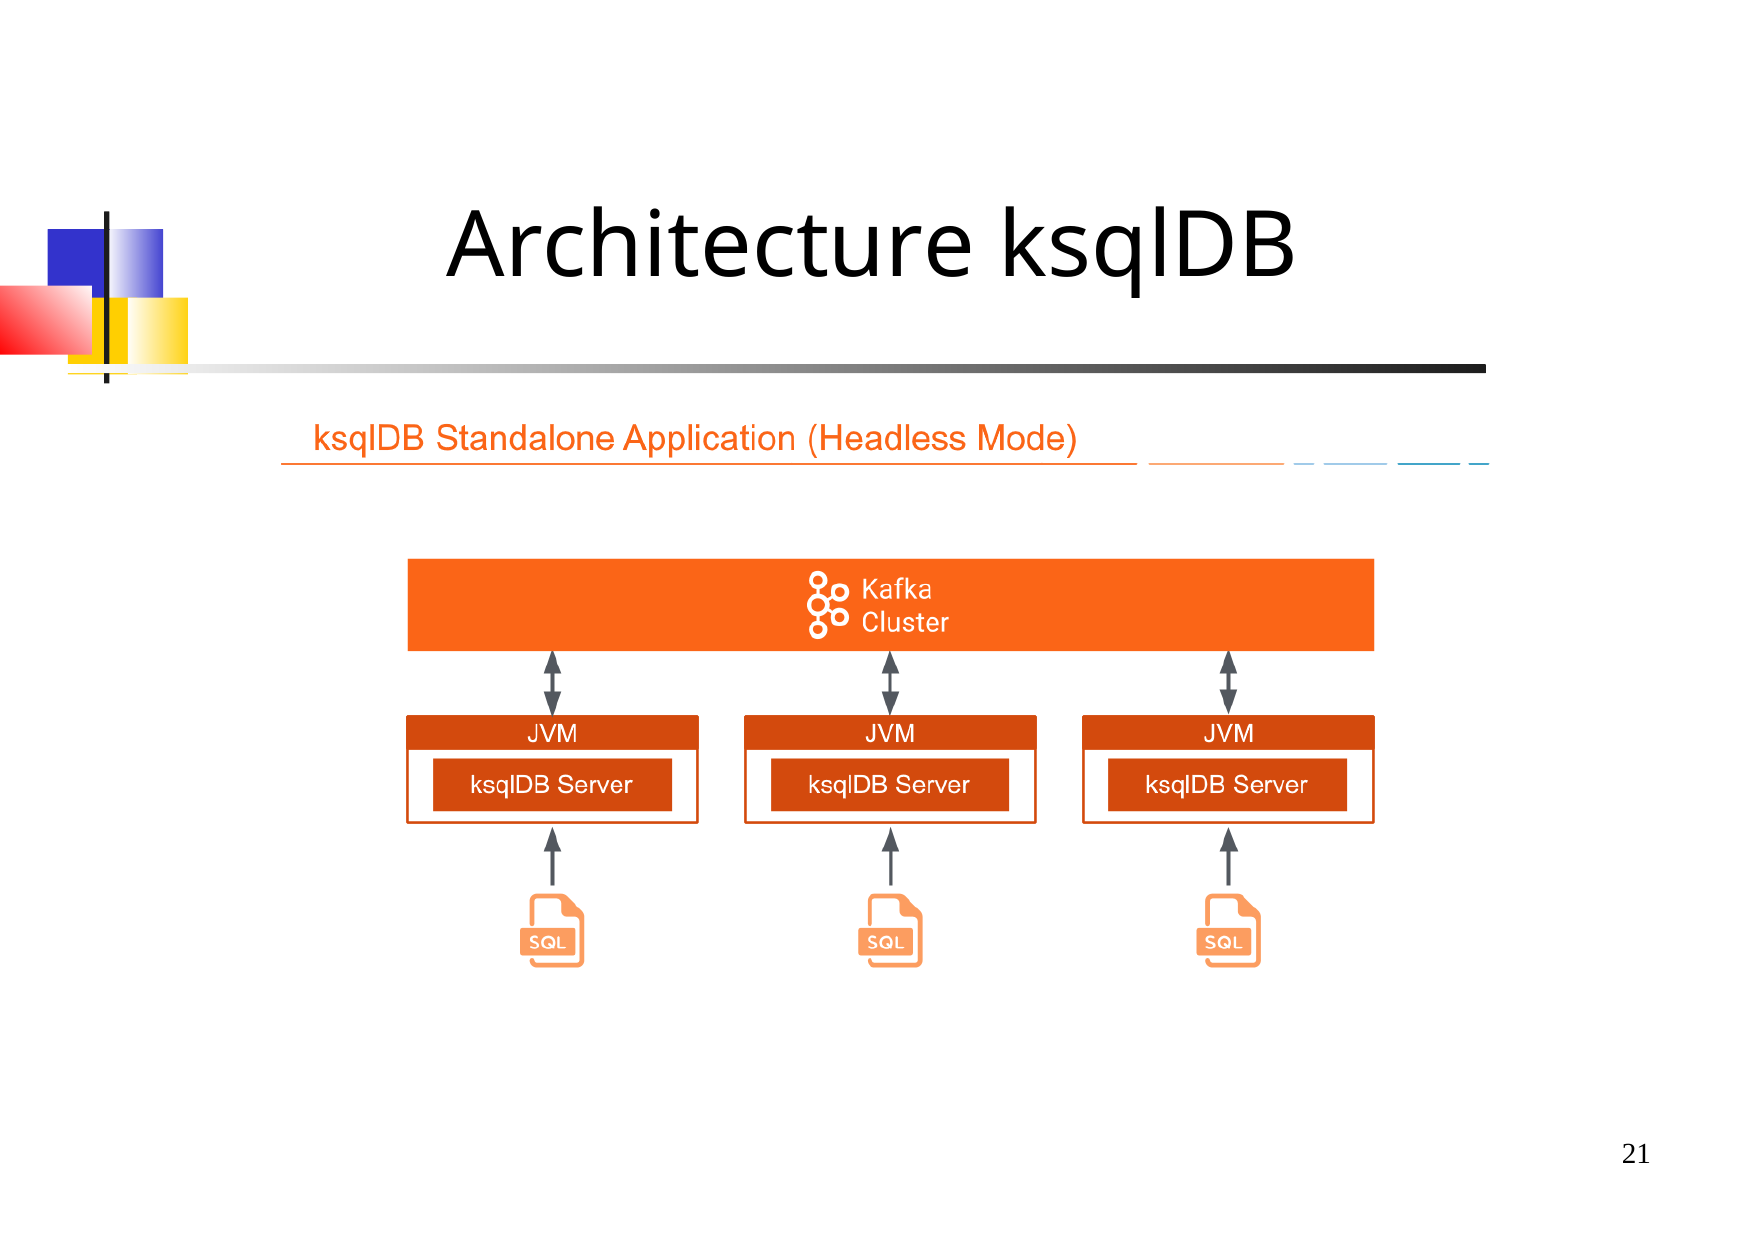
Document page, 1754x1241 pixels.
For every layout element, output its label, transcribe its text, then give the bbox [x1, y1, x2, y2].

picture [281, 383, 1499, 1069]
title Architecture ksqlDB [179, 139, 1567, 351]
